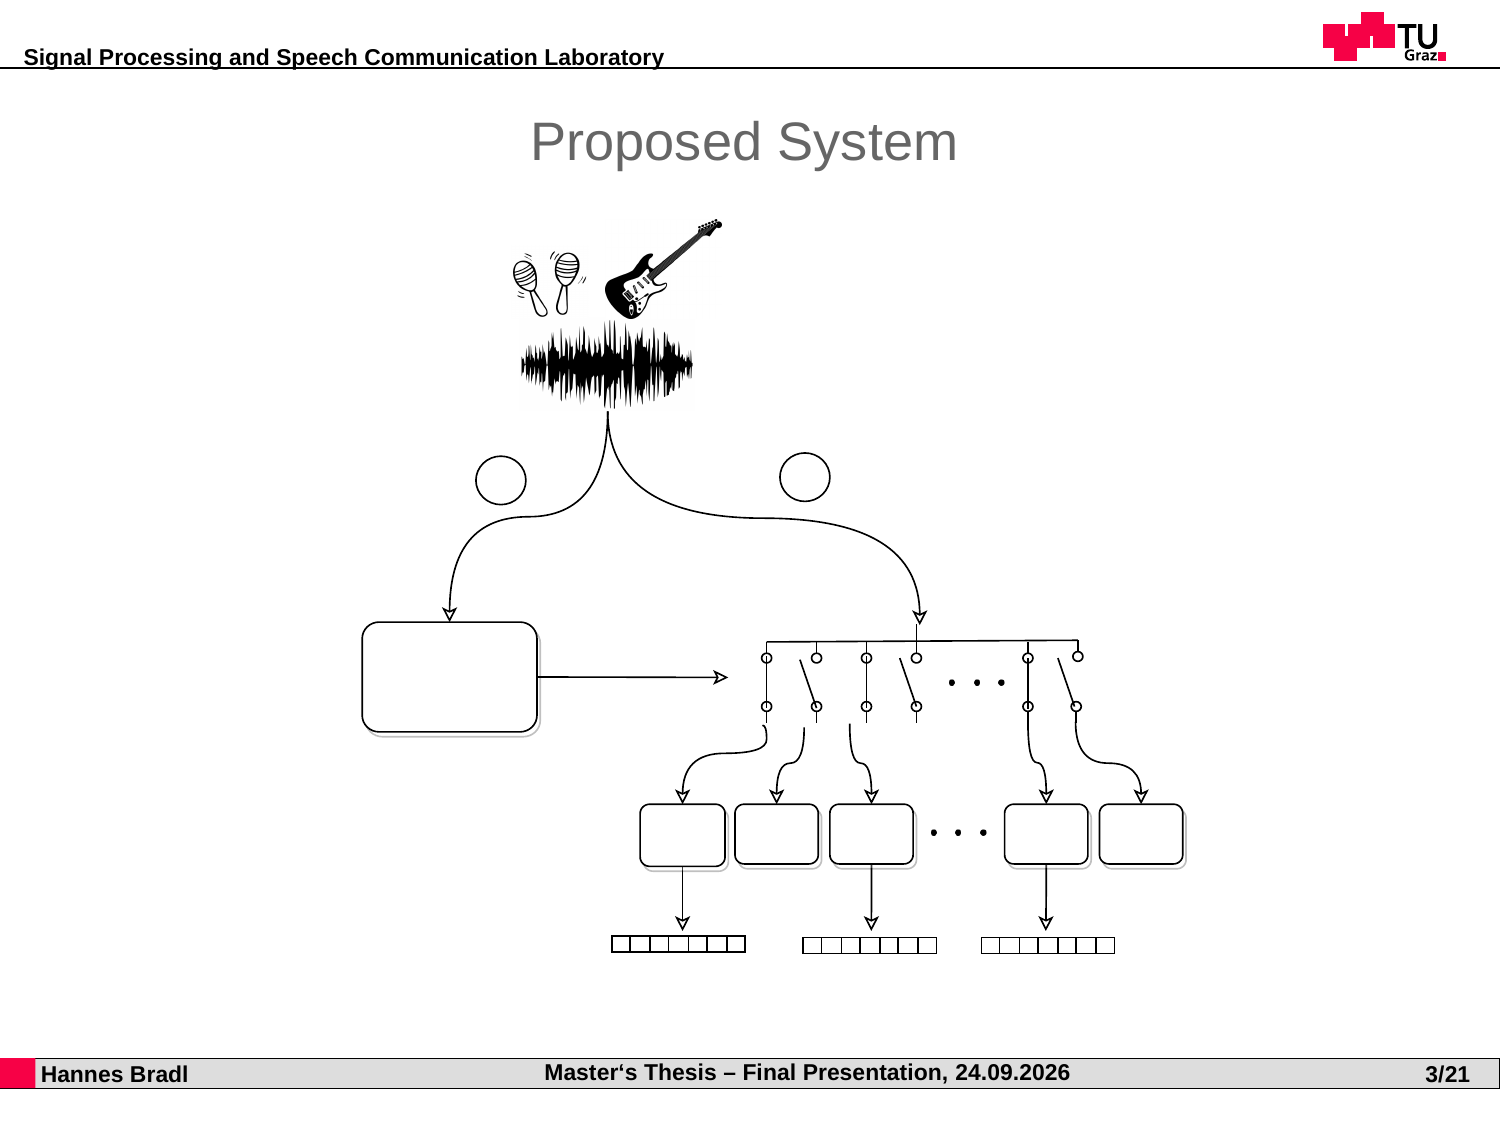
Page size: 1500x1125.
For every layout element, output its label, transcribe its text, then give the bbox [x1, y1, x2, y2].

picture [259, 218, 1241, 1028]
list Proposed System [107, 106, 1382, 201]
